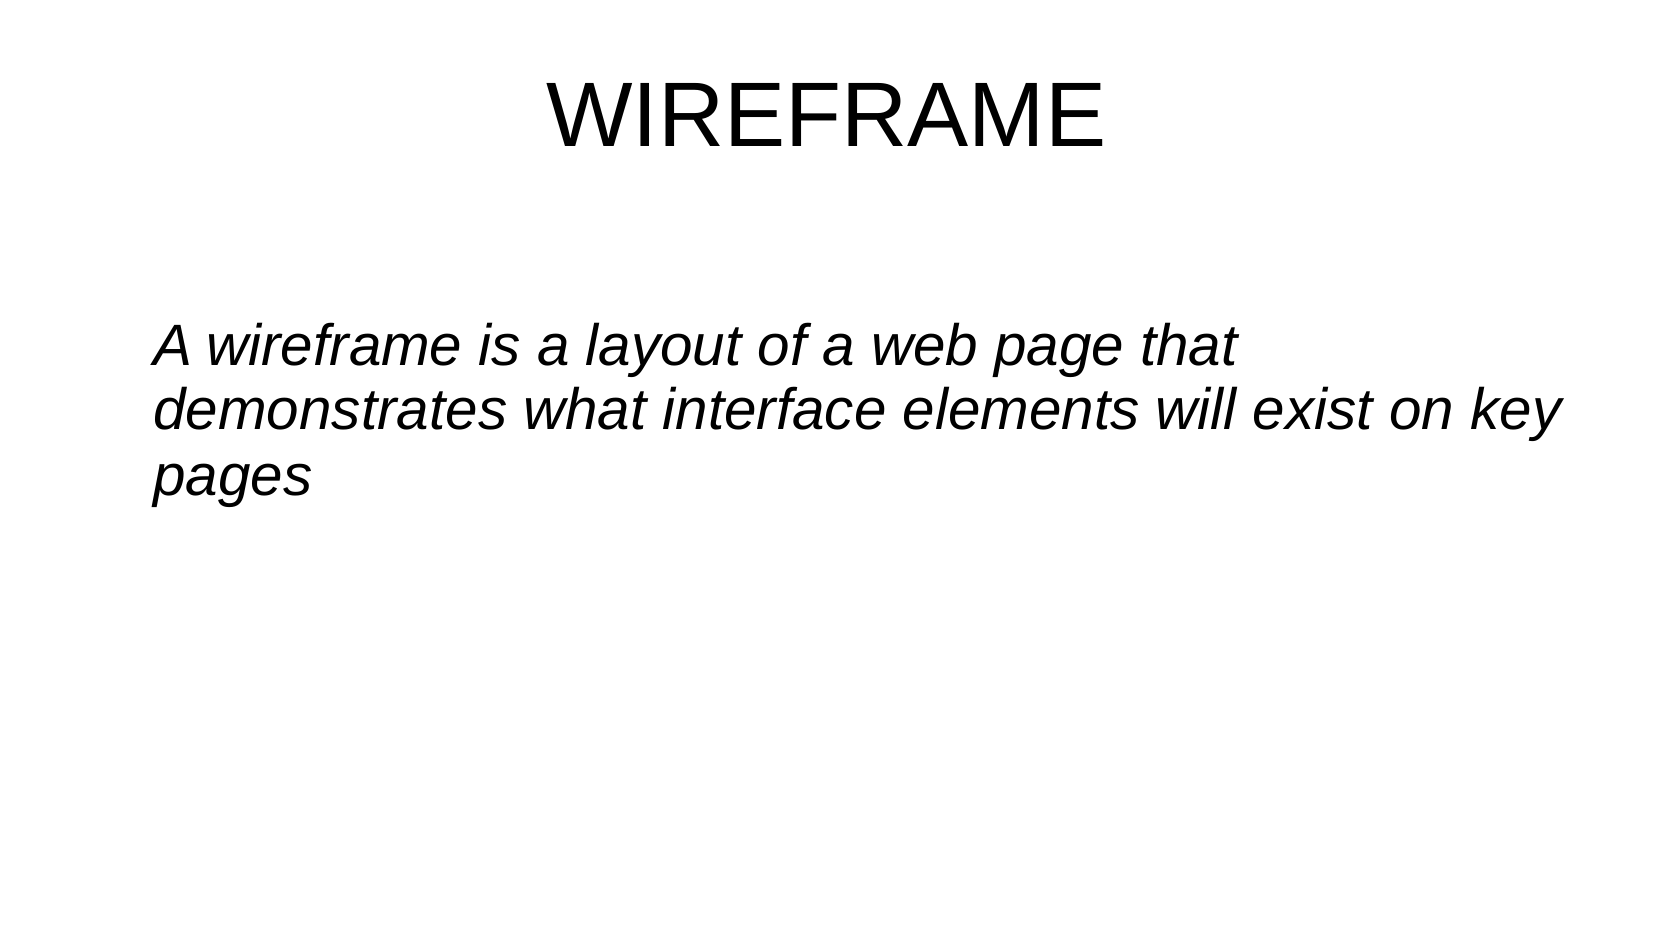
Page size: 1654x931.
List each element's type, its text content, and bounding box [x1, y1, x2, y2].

title WIREFRAME [82, 37, 1571, 193]
list A wireframe is a layout of a web page that demonstrates what interface elements will exist on key pages [82, 217, 1571, 758]
